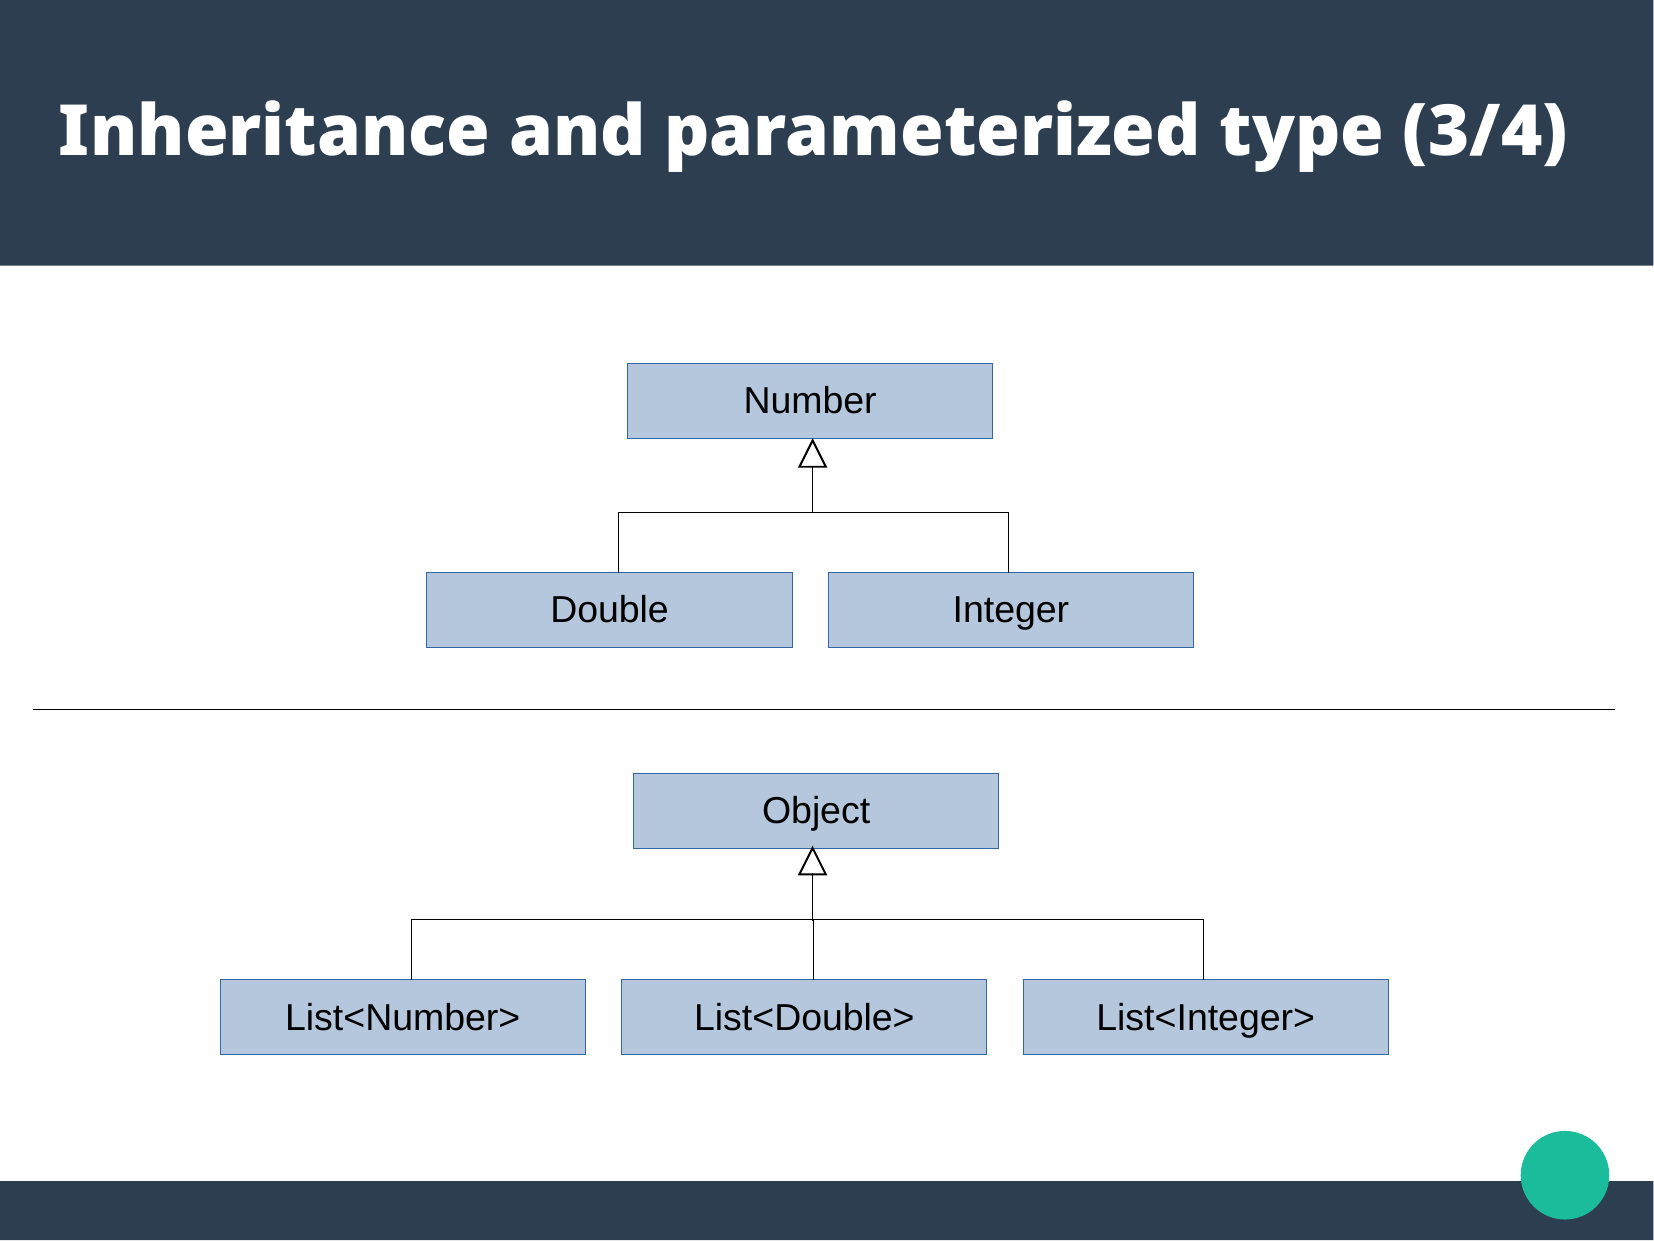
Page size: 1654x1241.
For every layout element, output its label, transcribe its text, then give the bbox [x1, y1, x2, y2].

text_box List<Double> [621, 979, 987, 1055]
title Inheritance and parameterized type (3/4) [59, 49, 1595, 207]
text_box Double [426, 572, 793, 648]
text_box Object [633, 773, 999, 849]
text_box List<Number> [220, 979, 586, 1055]
text_box Number [627, 363, 993, 439]
text_box List<Integer> [1023, 979, 1389, 1055]
text_box Integer [828, 572, 1194, 648]
